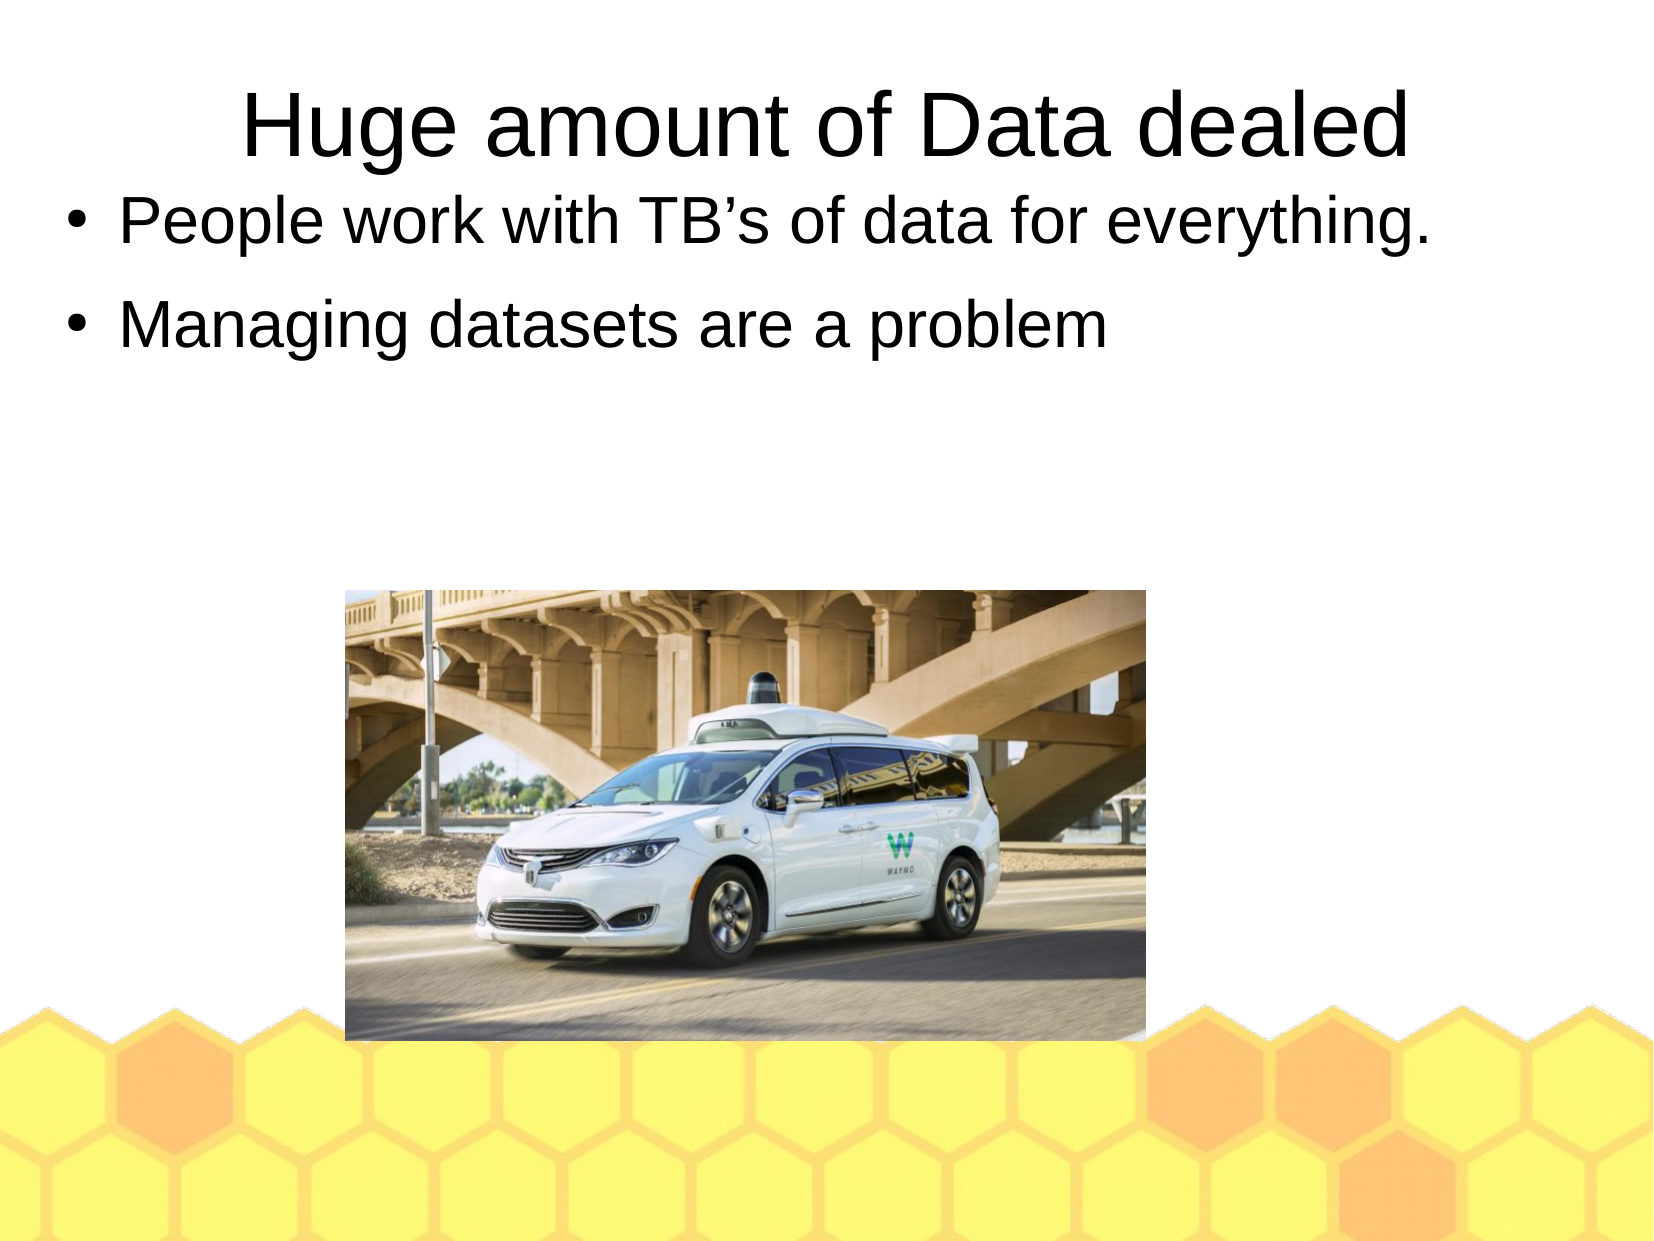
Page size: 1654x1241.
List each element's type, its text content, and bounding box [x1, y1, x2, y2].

title Huge amount of Data dealed [82, 49, 1571, 201]
picture [0, 590, 1654, 1241]
list People work with TB’s of data for everything. Managing datasets are a problem [47, 183, 1536, 903]
